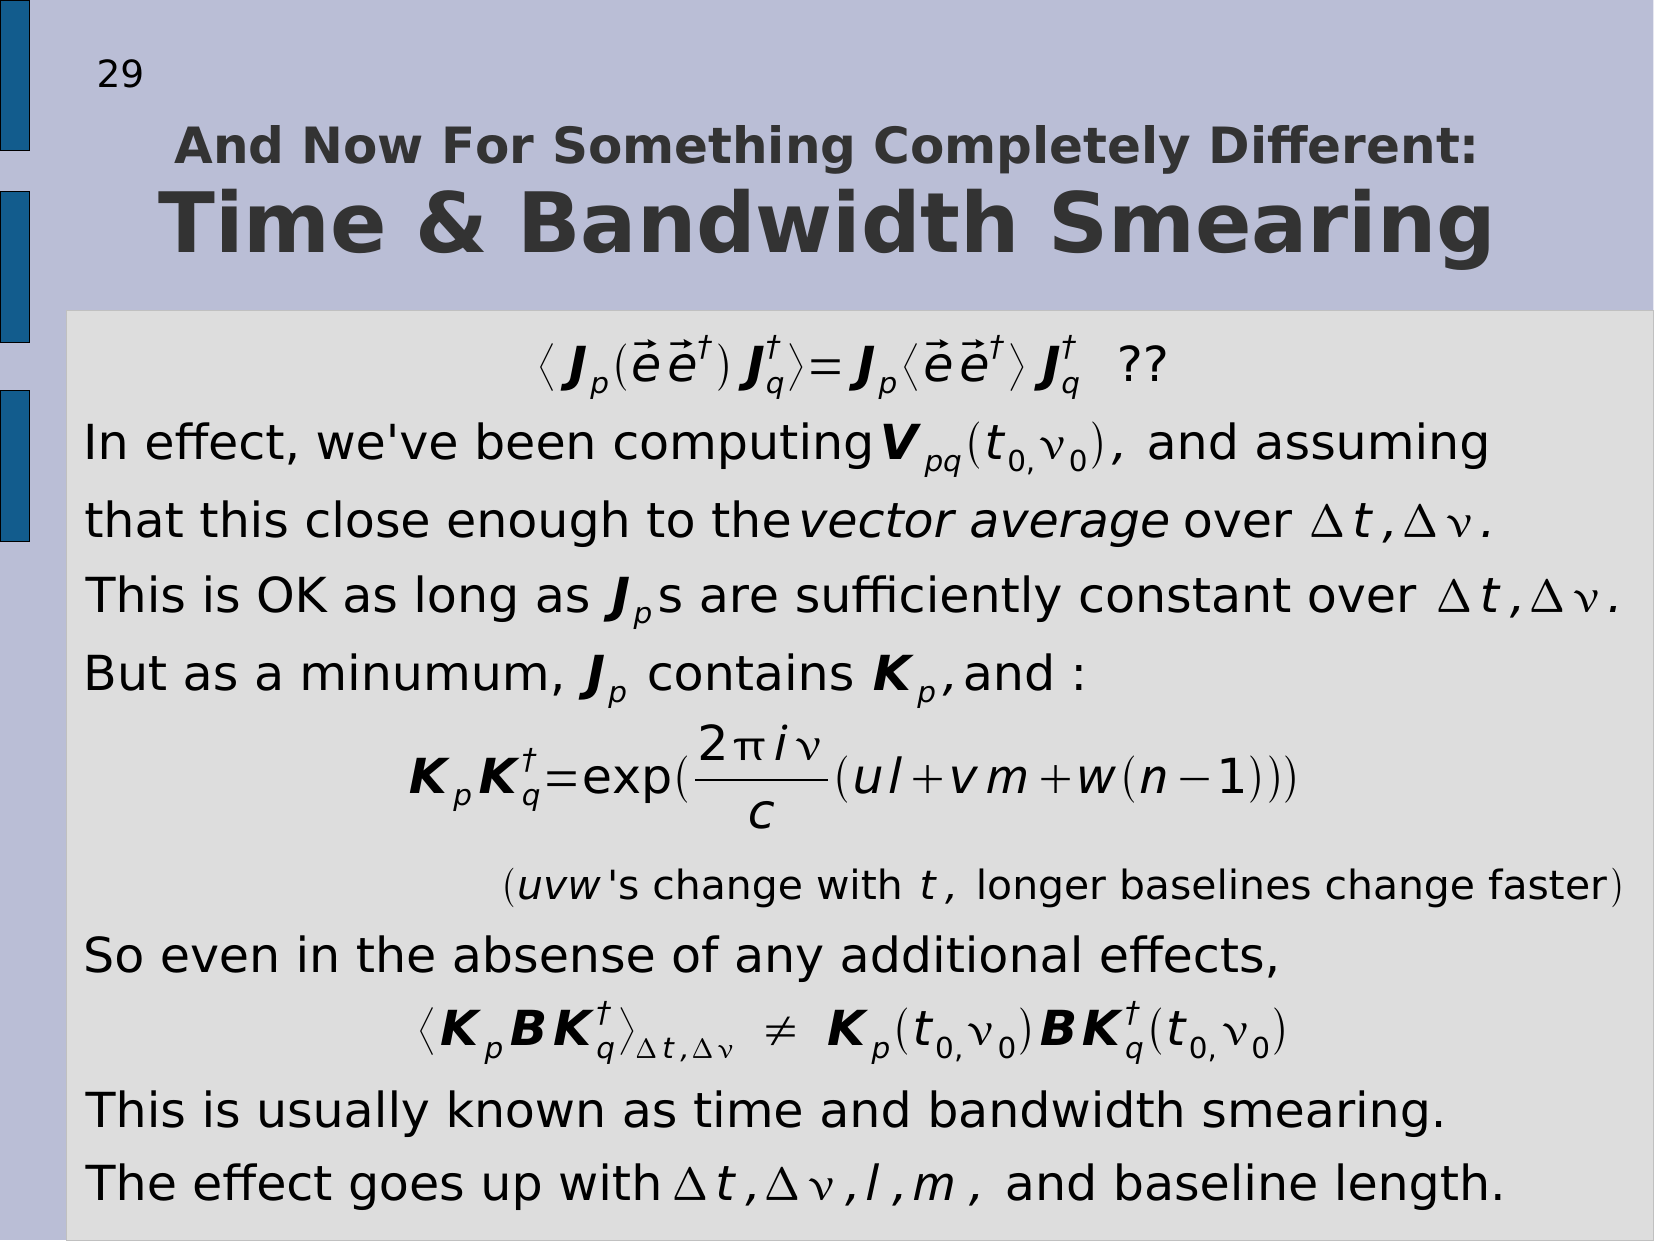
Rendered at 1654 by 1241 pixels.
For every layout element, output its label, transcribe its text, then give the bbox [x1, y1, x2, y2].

chart [77, 324, 1629, 1216]
title And Now For Something Completely Different: Time & Bandwidth Smearing [121, 91, 1534, 299]
text_box <number> [84, 45, 319, 119]
